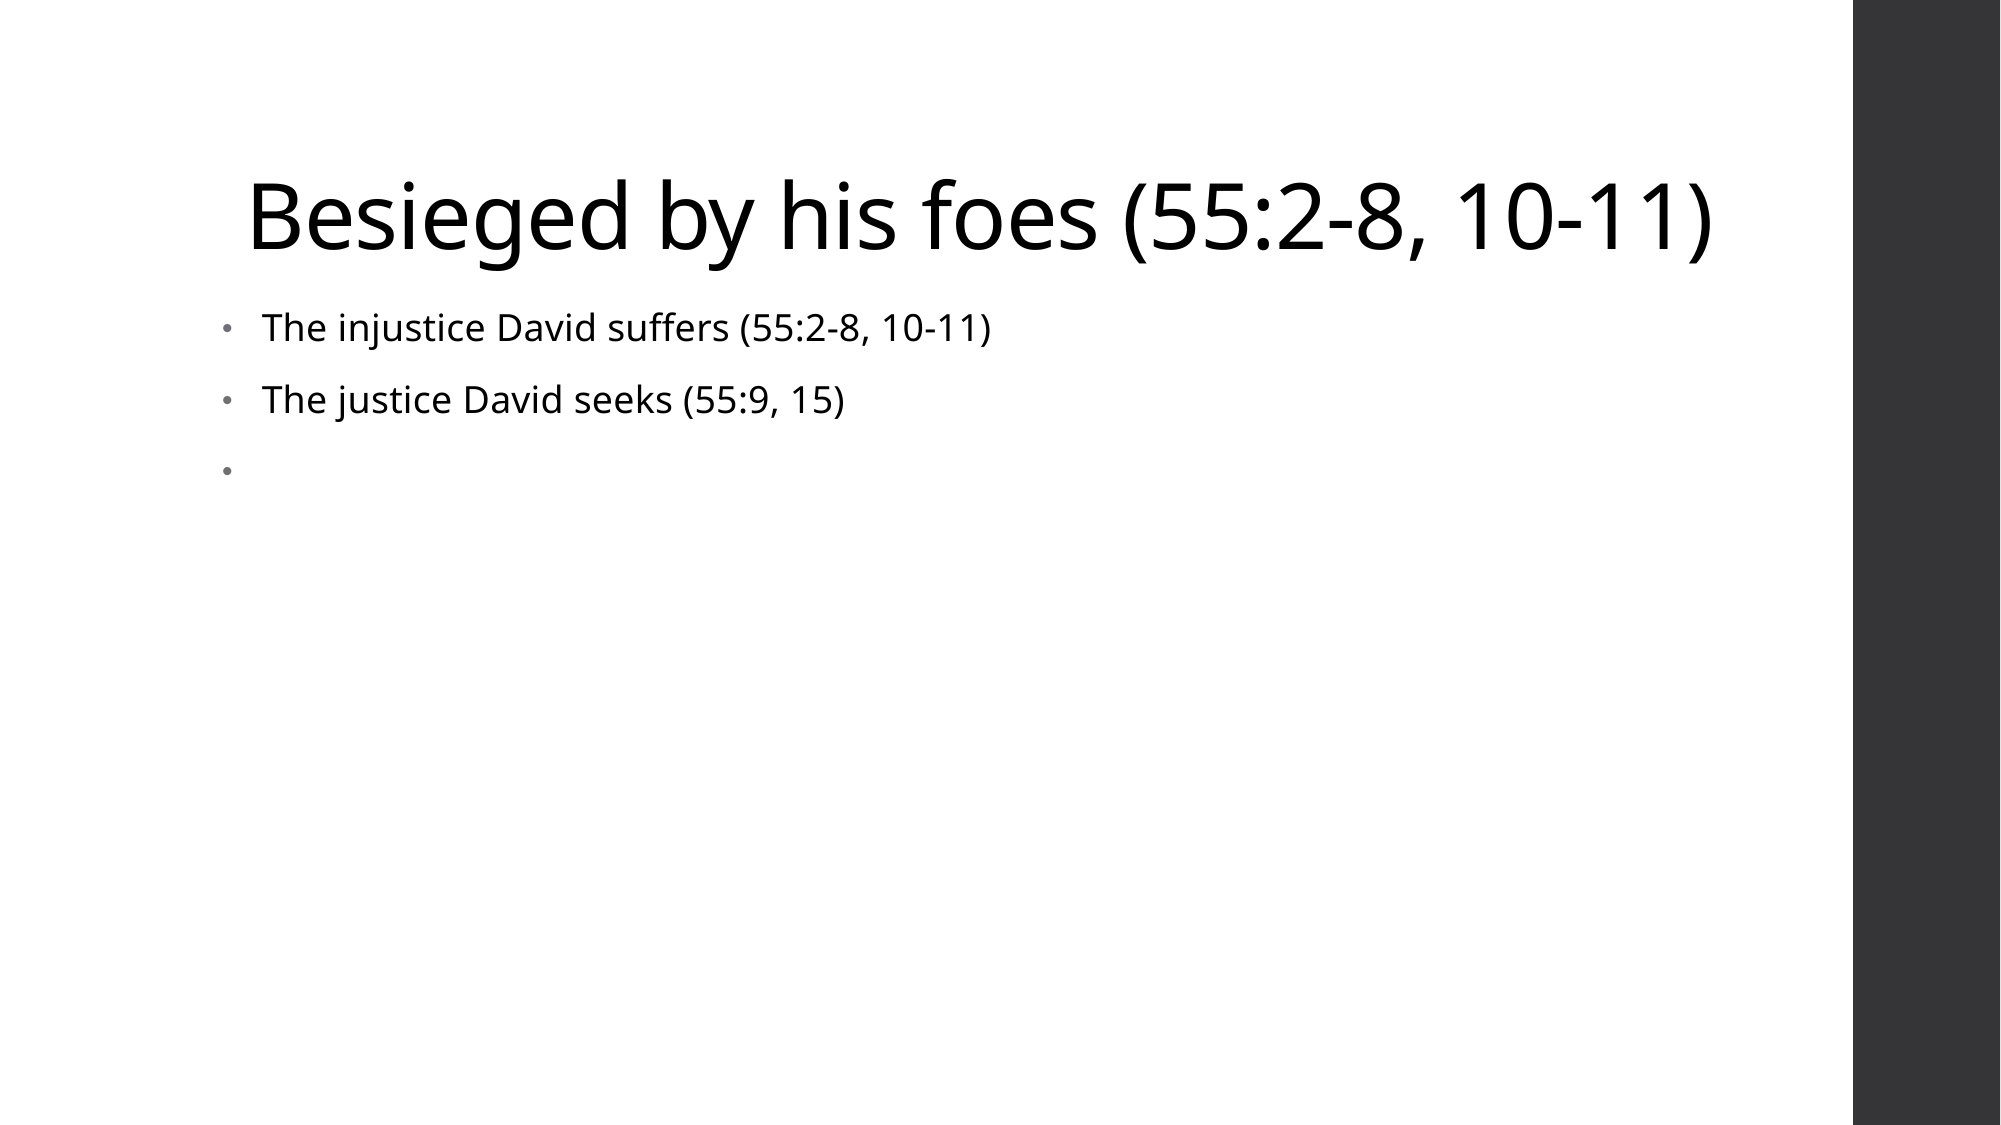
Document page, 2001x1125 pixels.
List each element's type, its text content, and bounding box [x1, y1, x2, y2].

title Besieged by his foes (55:2-8, 10-11) [206, 60, 1797, 278]
list The injustice David suffers (55:2-8, 10-11) The justice David seeks (55:9, 15) [206, 299, 1617, 1014]
